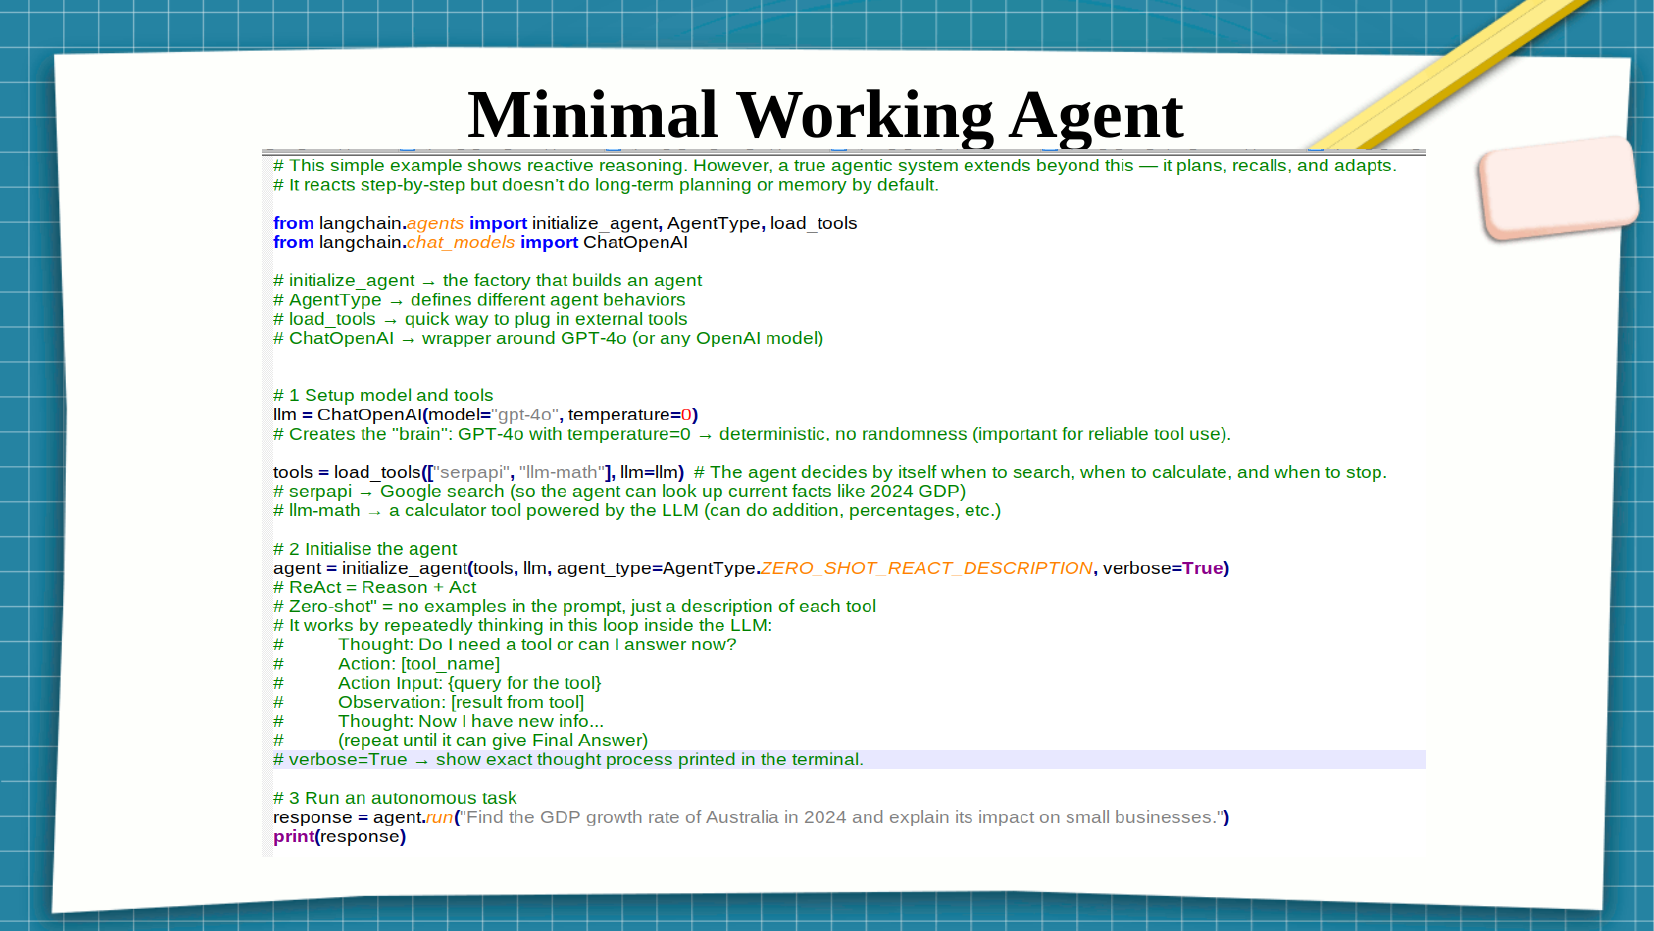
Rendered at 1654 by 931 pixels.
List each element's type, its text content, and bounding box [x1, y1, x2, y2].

title Minimal Working Agent [82, 37, 1571, 193]
picture [0, 0, 1654, 931]
